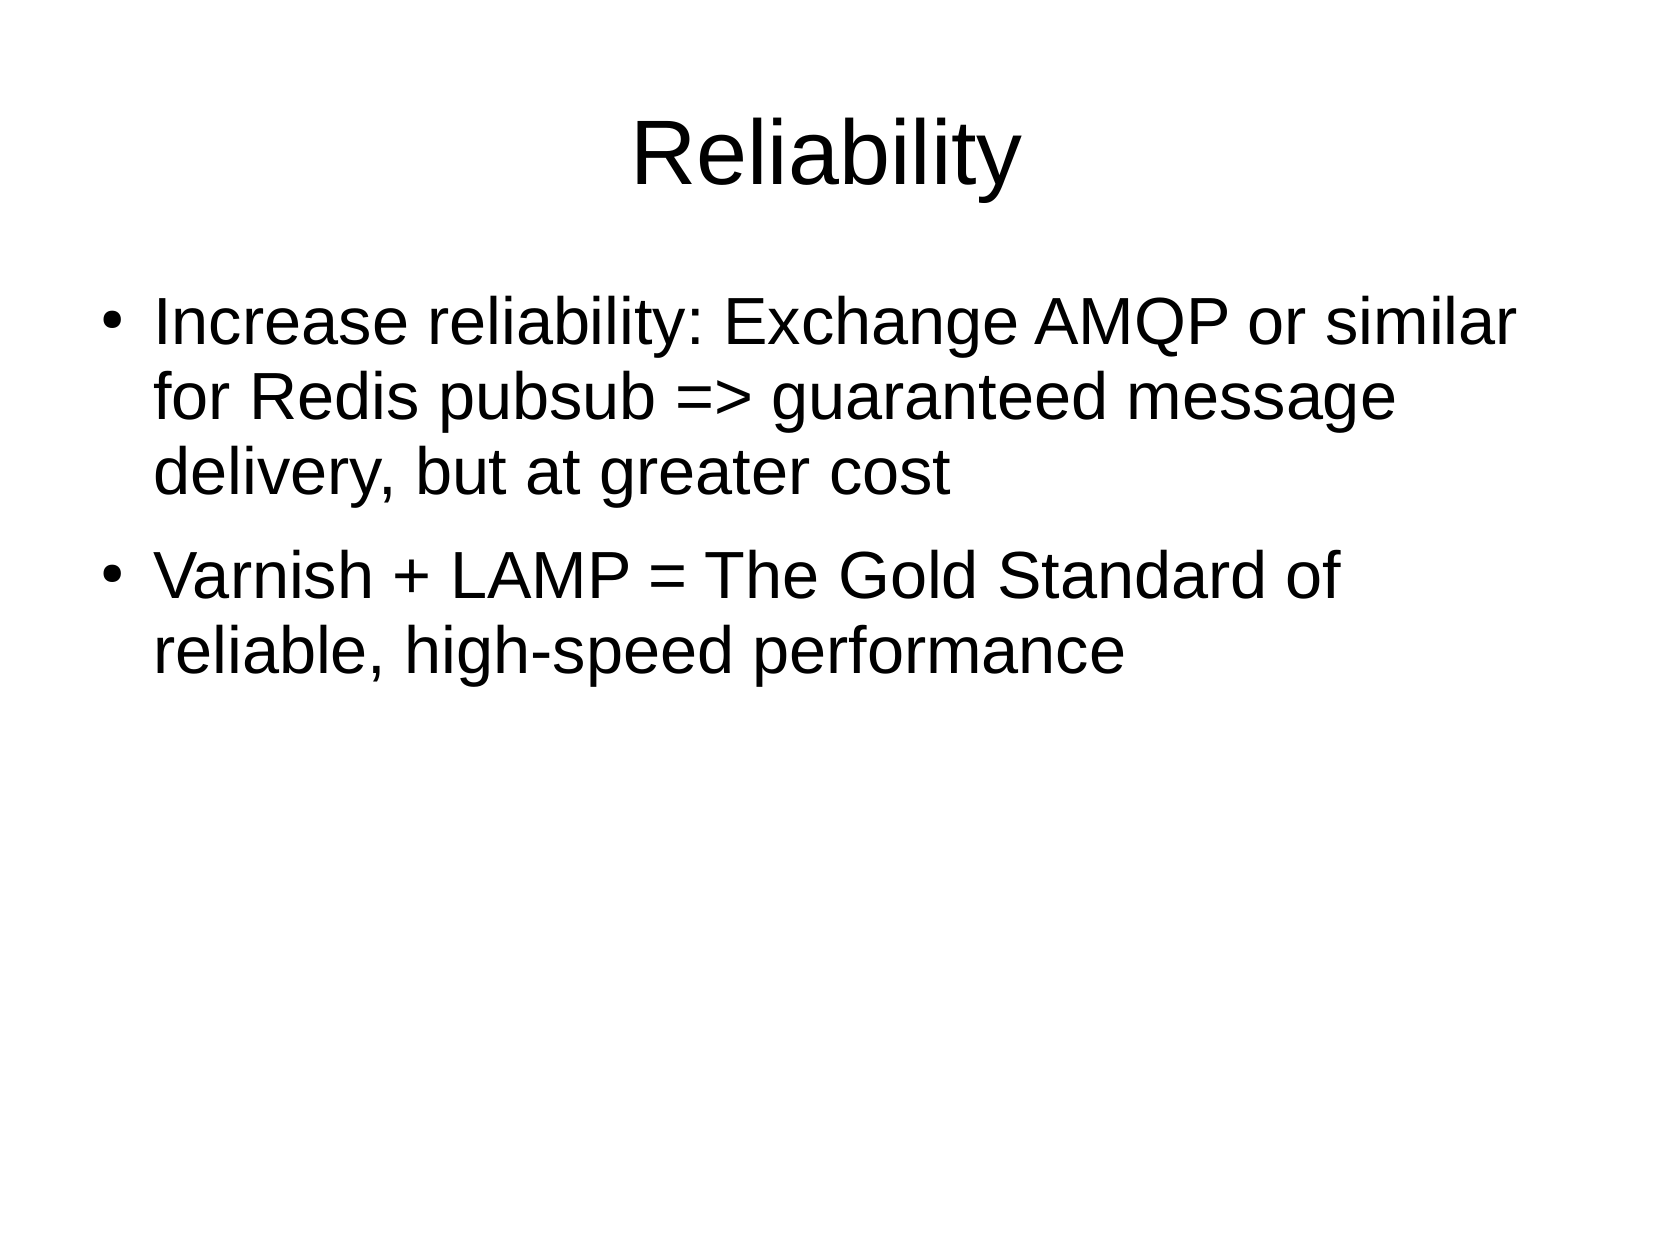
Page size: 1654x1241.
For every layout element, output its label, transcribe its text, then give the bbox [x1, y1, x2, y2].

title Reliability [82, 49, 1571, 257]
list Increase reliability: Exchange AMQP or similar for Redis pubsub => guaranteed message delivery, but at greater cost Varnish + LAMP = The Gold Standard of reliable, high-speed performance [82, 284, 1571, 1004]
